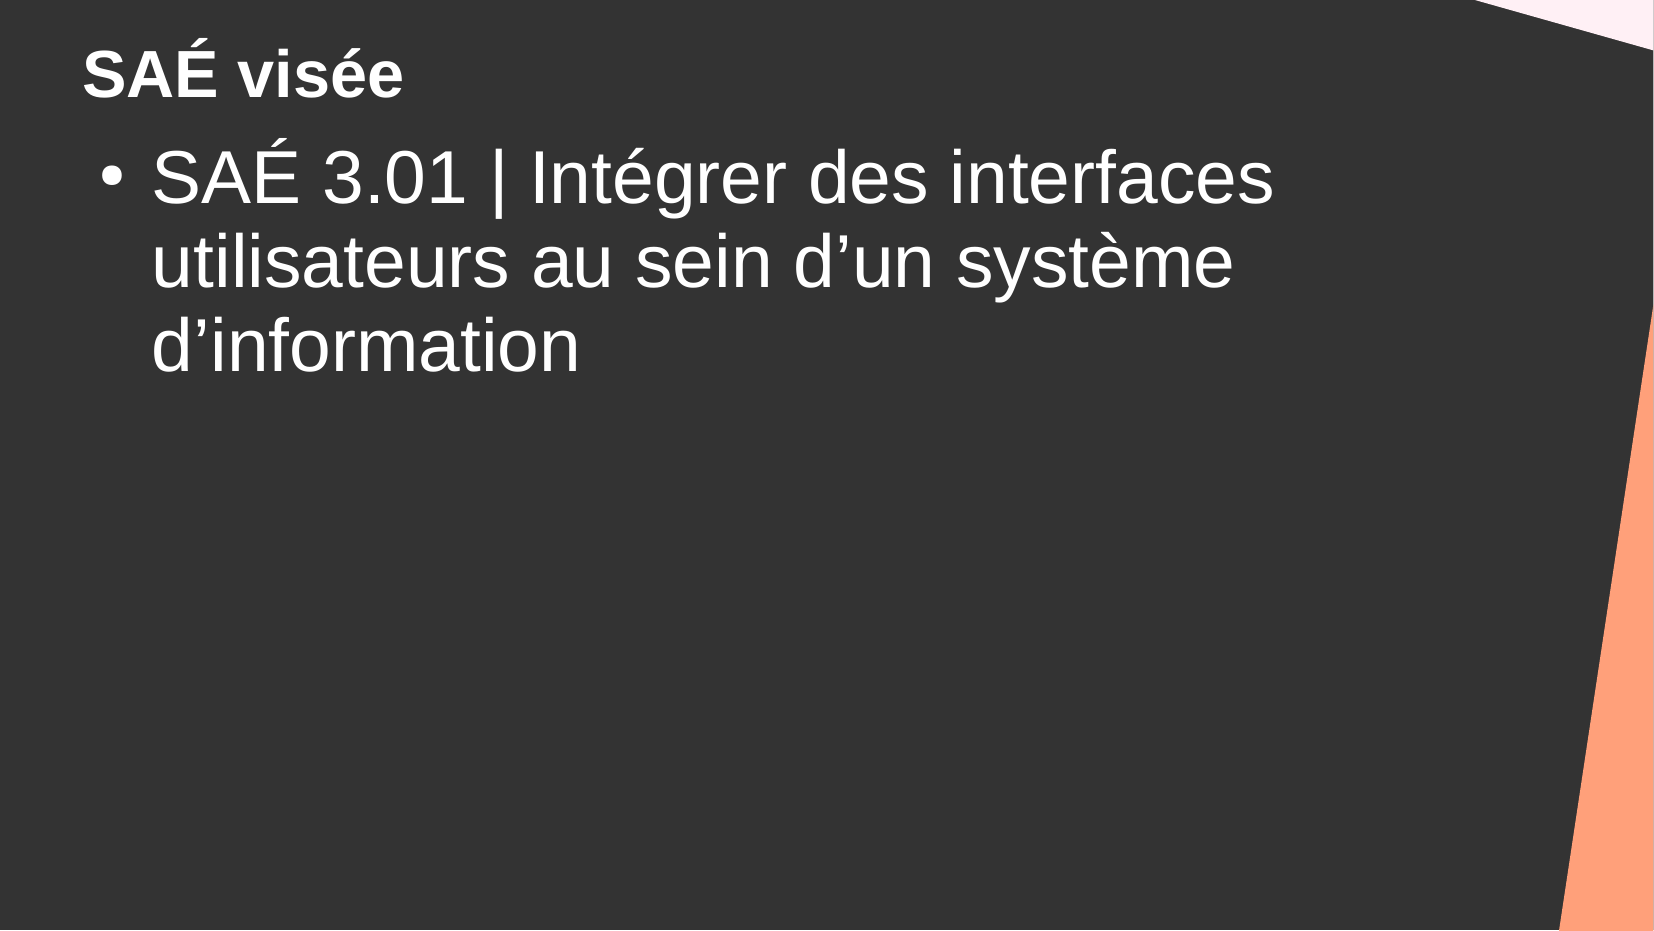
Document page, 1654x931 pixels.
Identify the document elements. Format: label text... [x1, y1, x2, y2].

text_box [1474, 0, 1654, 51]
list SAÉ 3.01 | Intégrer des interfaces utilisateurs au sein d’un système d’information [80, 135, 1620, 721]
text_box [1558, 300, 1654, 931]
title SAÉ visée [82, 37, 1571, 122]
